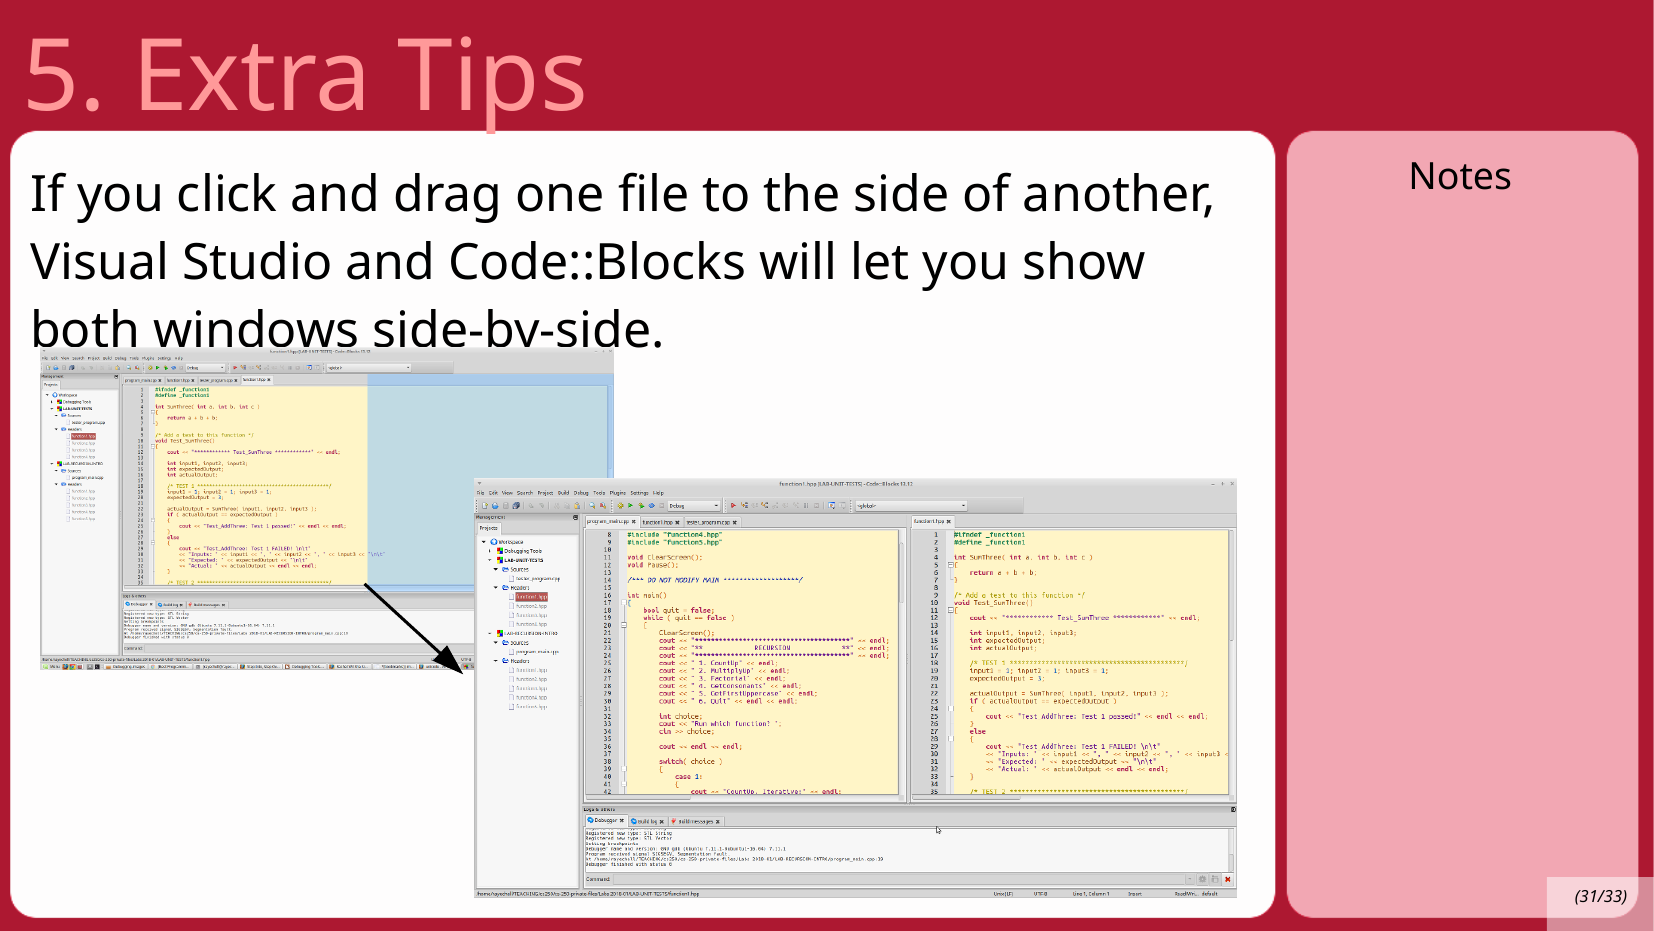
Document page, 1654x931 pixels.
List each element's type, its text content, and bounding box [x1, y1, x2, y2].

text_box Notes [1290, 141, 1631, 199]
text_box If you click and drag one file to the side of another, Visual Studio and Code::Blocks will let you show both windows side-by-side. [30, 157, 1249, 437]
picture [0, 0, 1654, 931]
text_box (<number>/33) [1546, 877, 1654, 931]
title 5. Extra Tips [22, 7, 1511, 136]
